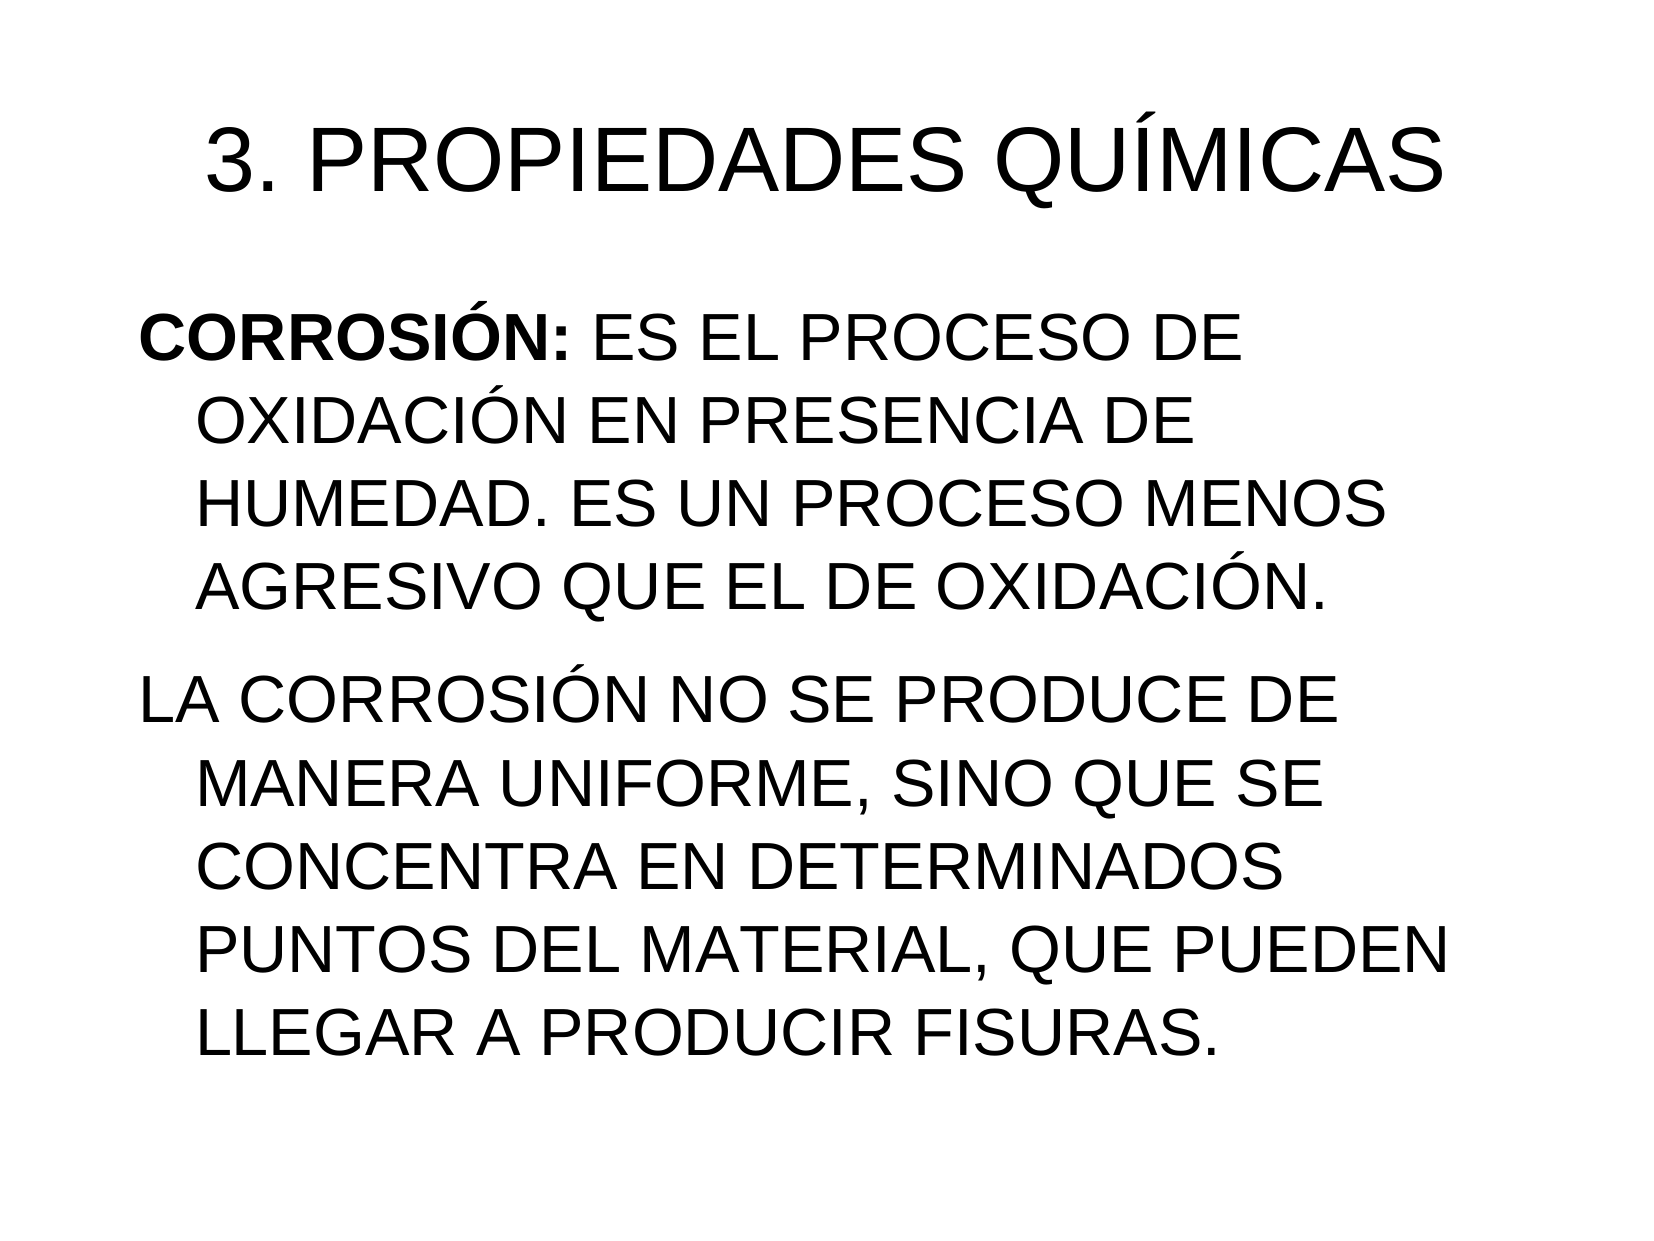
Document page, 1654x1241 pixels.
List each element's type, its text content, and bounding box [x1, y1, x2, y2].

title 3. PROPIEDADES QUÍMICAS [82, 38, 1571, 268]
list CORROSIÓN: ES EL PROCESO DE OXIDACIÓN EN PRESENCIA DE HUMEDAD. ES UN PROCESO MENOS AGRESIVO QUE EL DE OXIDACIÓN. LA CORROSIÓN NO SE PRODUCE DE MANERA UNIFORME, SINO QUE SE CONCENTRA EN DETERMINADOS PUNTOS DEL MATERIAL, QUE PUEDEN LLEGAR A PRODUCIR FISURAS. [82, 290, 1571, 1109]
